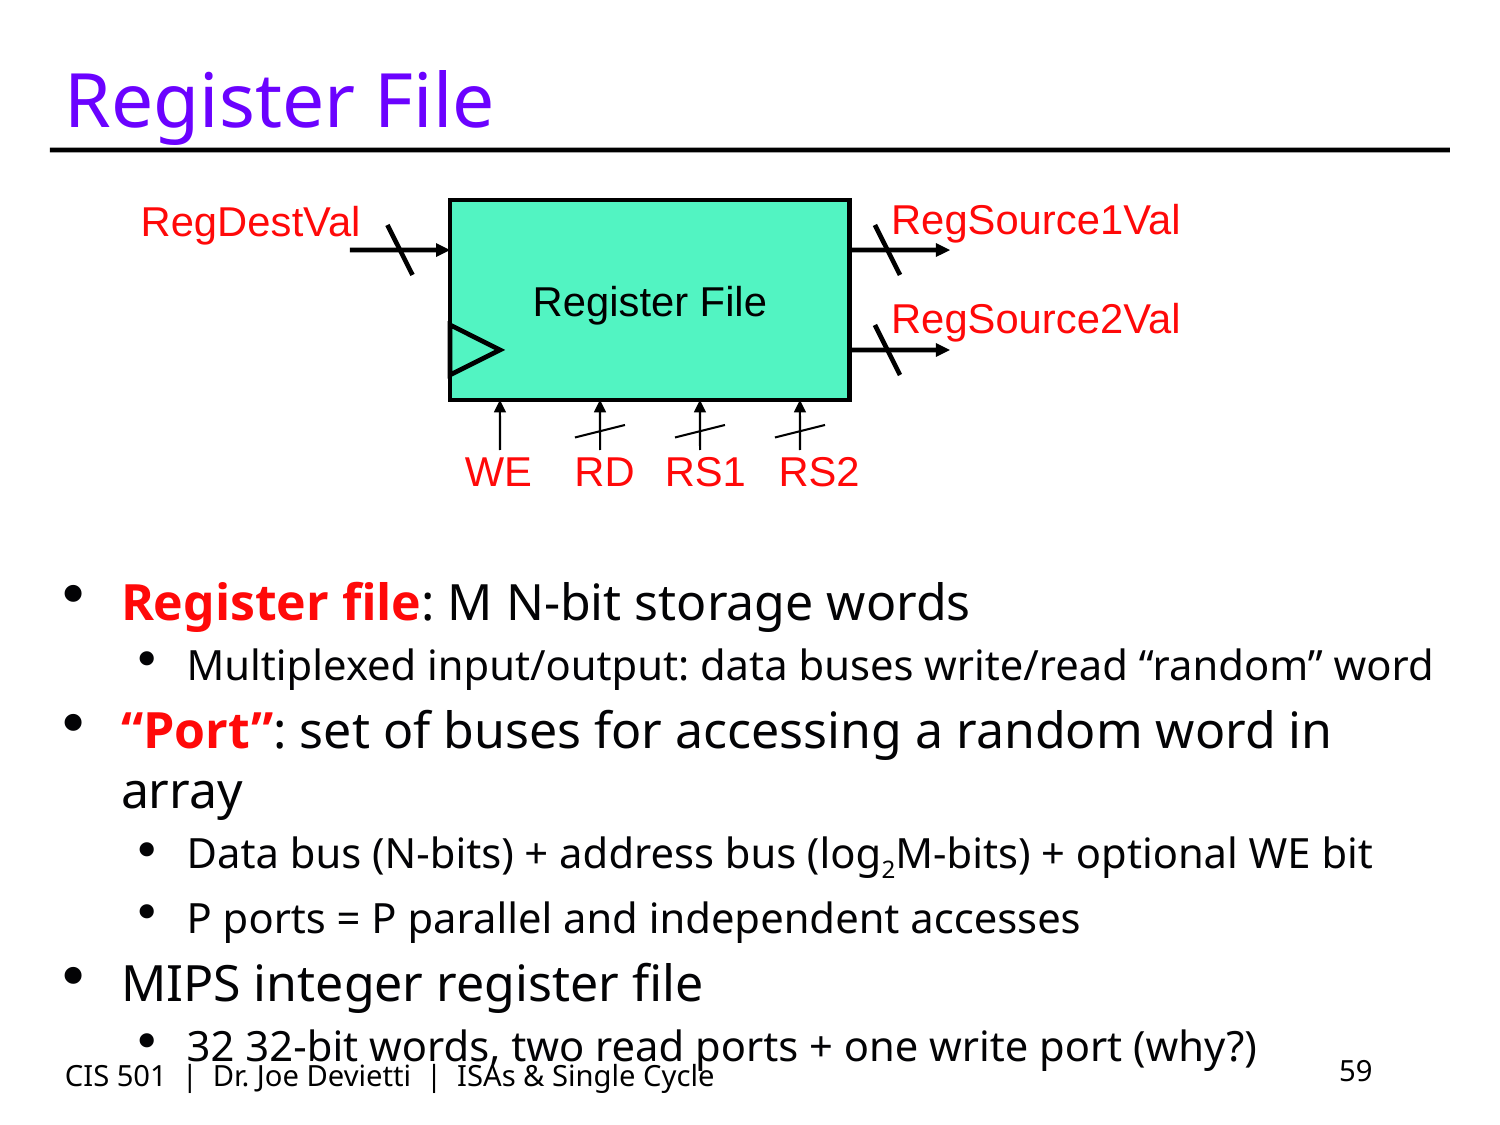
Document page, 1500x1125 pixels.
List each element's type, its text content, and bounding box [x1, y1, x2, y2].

text_box RegDestVal [125, 187, 376, 253]
text_box WE [450, 437, 548, 503]
text_box RegSource2Val [876, 284, 1196, 350]
text_box Register File [453, 330, 492, 370]
text_box Register File [449, 199, 850, 400]
text_box Register file: M N-bit storage words Multiplexed input/output: data buses write/read “random” word “Port”: set of buses for accessing a random word in array Data bus (N-bits) + address bus (log2M-bits) + optional WE bit P ports = P parallel and independent accesses MIPS integer register file 32 32-bit words, two read ports + one write port (why?) [49, 562, 1450, 1075]
text_box <number> [1074, 1075, 1388, 1100]
text_box RegSource1Val [876, 185, 1196, 251]
text_box RS1 [650, 437, 761, 503]
text_box CIS 501 | Dr. Joe Devietti | ISAs & Single Cycle [49, 1075, 988, 1100]
text_box RD [559, 437, 650, 503]
text_box RS2 [763, 437, 875, 503]
text_box Register File [49, 37, 1375, 150]
